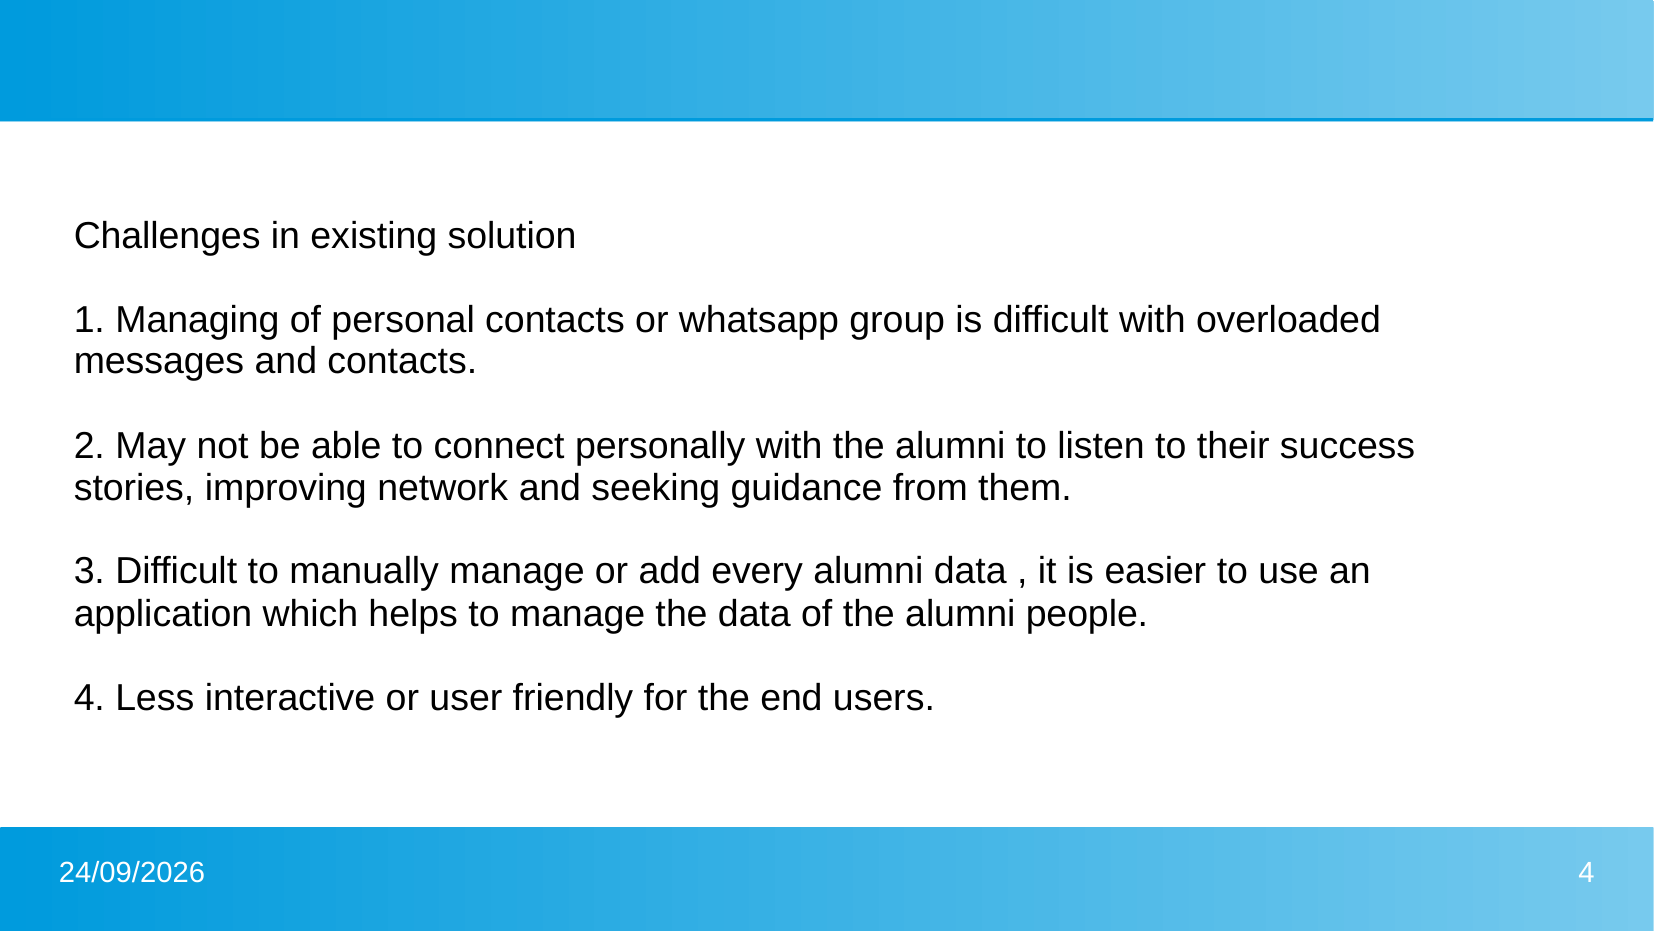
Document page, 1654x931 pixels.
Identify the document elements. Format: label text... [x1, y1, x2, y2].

text_box Challenges in existing solution 1. Managing of personal contacts or whatsapp group is difficult with overloaded messages and contacts. 2. May not be able to connect personally with the alumni to listen to their success stories, improving network and seeking guidance from them. 3. Difficult to manually manage or add every alumni data , it is easier to use an application which helps to manage the data of the alumni people. 4. Less interactive or user friendly for the end users. [59, 206, 1536, 852]
